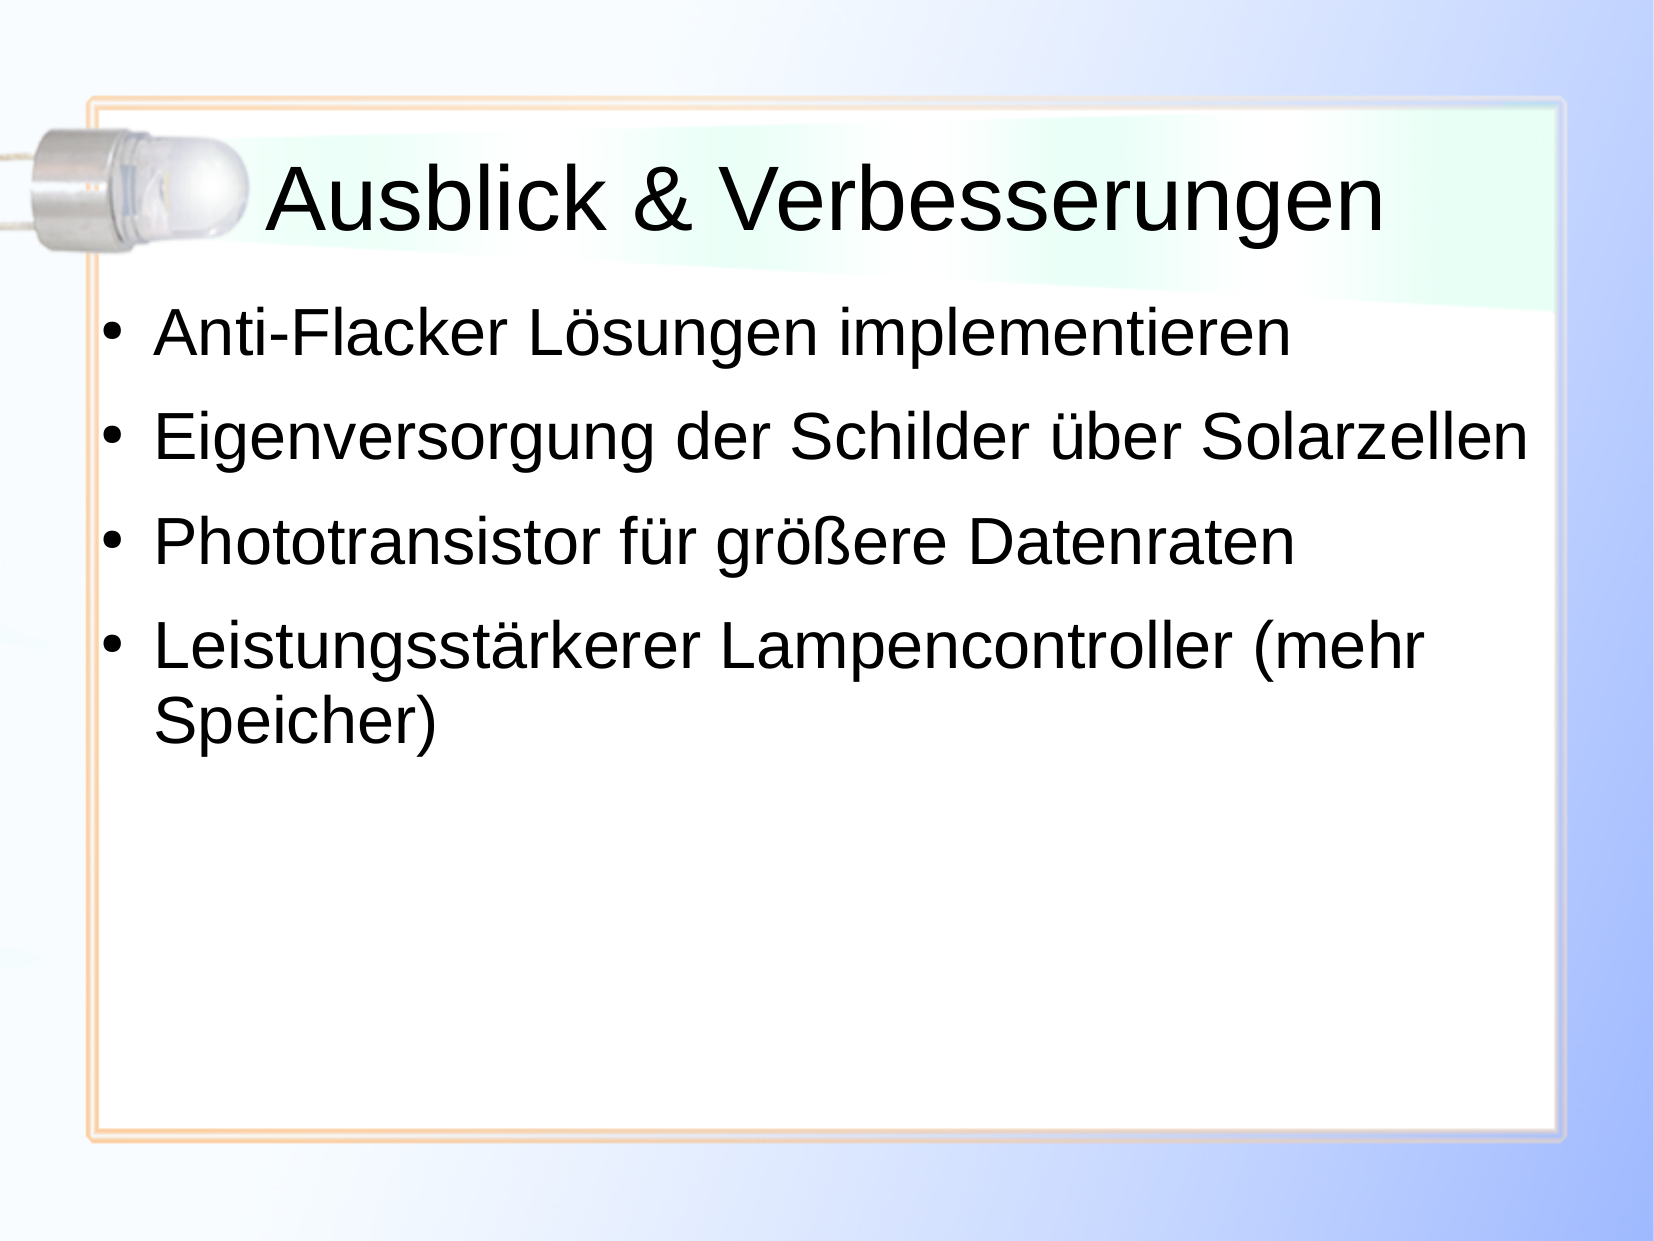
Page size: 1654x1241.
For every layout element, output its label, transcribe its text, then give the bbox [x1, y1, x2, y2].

picture [0, 0, 1654, 1241]
title Ausblick & Verbesserungen [82, 102, 1571, 295]
list Anti-Flacker Lösungen implementieren Eigenversorgung der Schilder über Solarzellen Phototransistor für größere Datenraten Leistungsstärkerer Lampencontroller (mehr Speicher) [82, 295, 1571, 1142]
